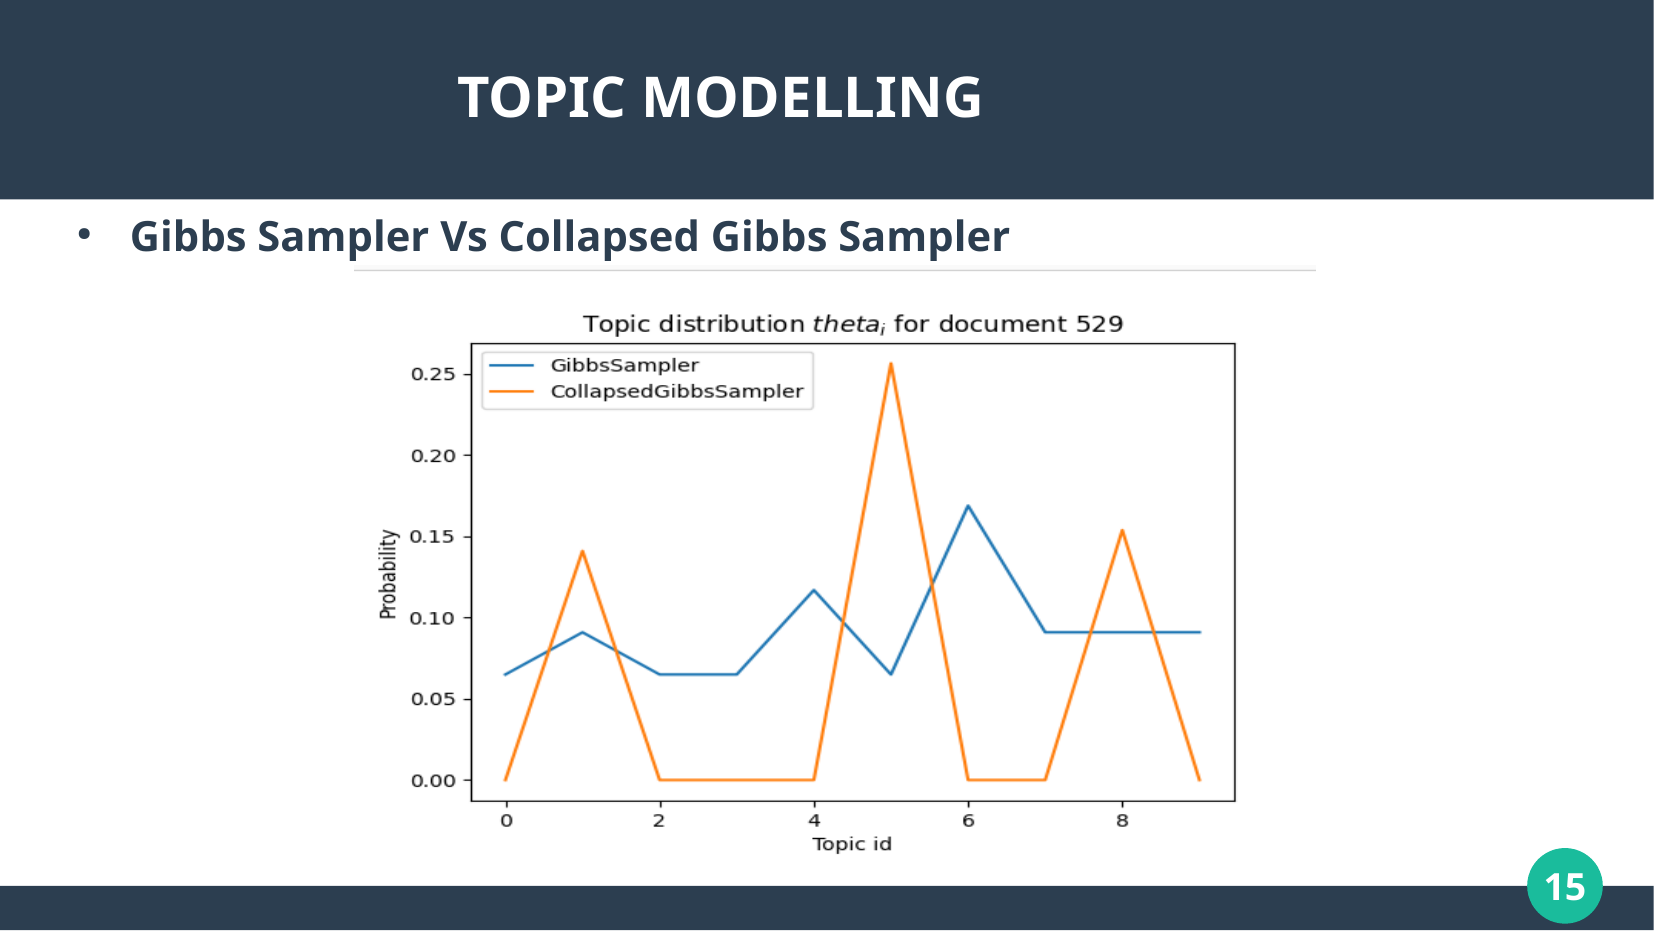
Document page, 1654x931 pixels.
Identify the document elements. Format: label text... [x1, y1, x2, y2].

title TOPIC MODELLING [59, 37, 1595, 155]
picture [354, 265, 1316, 864]
list Gibbs Sampler Vs Collapsed Gibbs Sampler [59, 206, 1595, 916]
